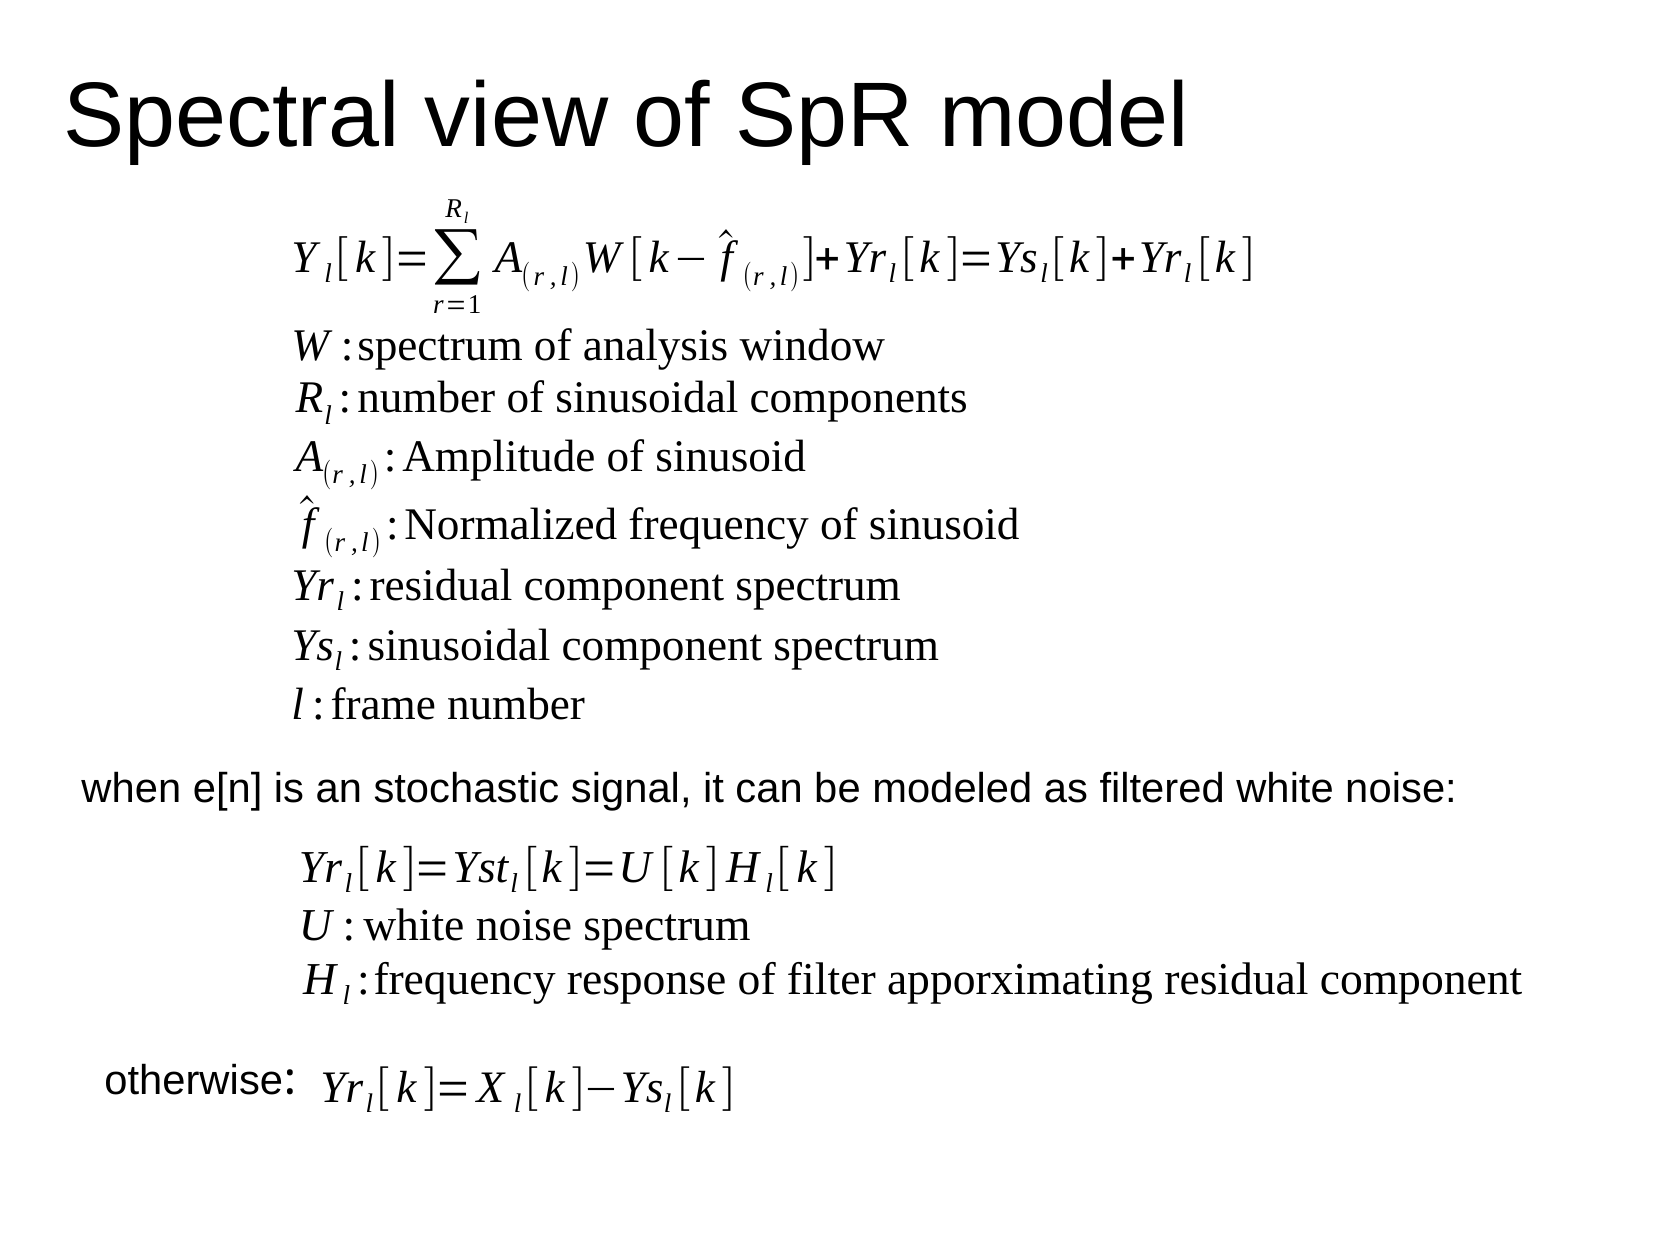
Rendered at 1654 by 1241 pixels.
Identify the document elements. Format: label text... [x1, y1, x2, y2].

title Spectral view of SpR model [63, 21, 1414, 209]
chart [292, 840, 1533, 1118]
text_box when e[n] is an stochastic signal, it can be modeled as filtered white noise: [66, 754, 1473, 820]
chart [285, 209, 1260, 754]
text_box otherwise: [89, 1042, 312, 1113]
